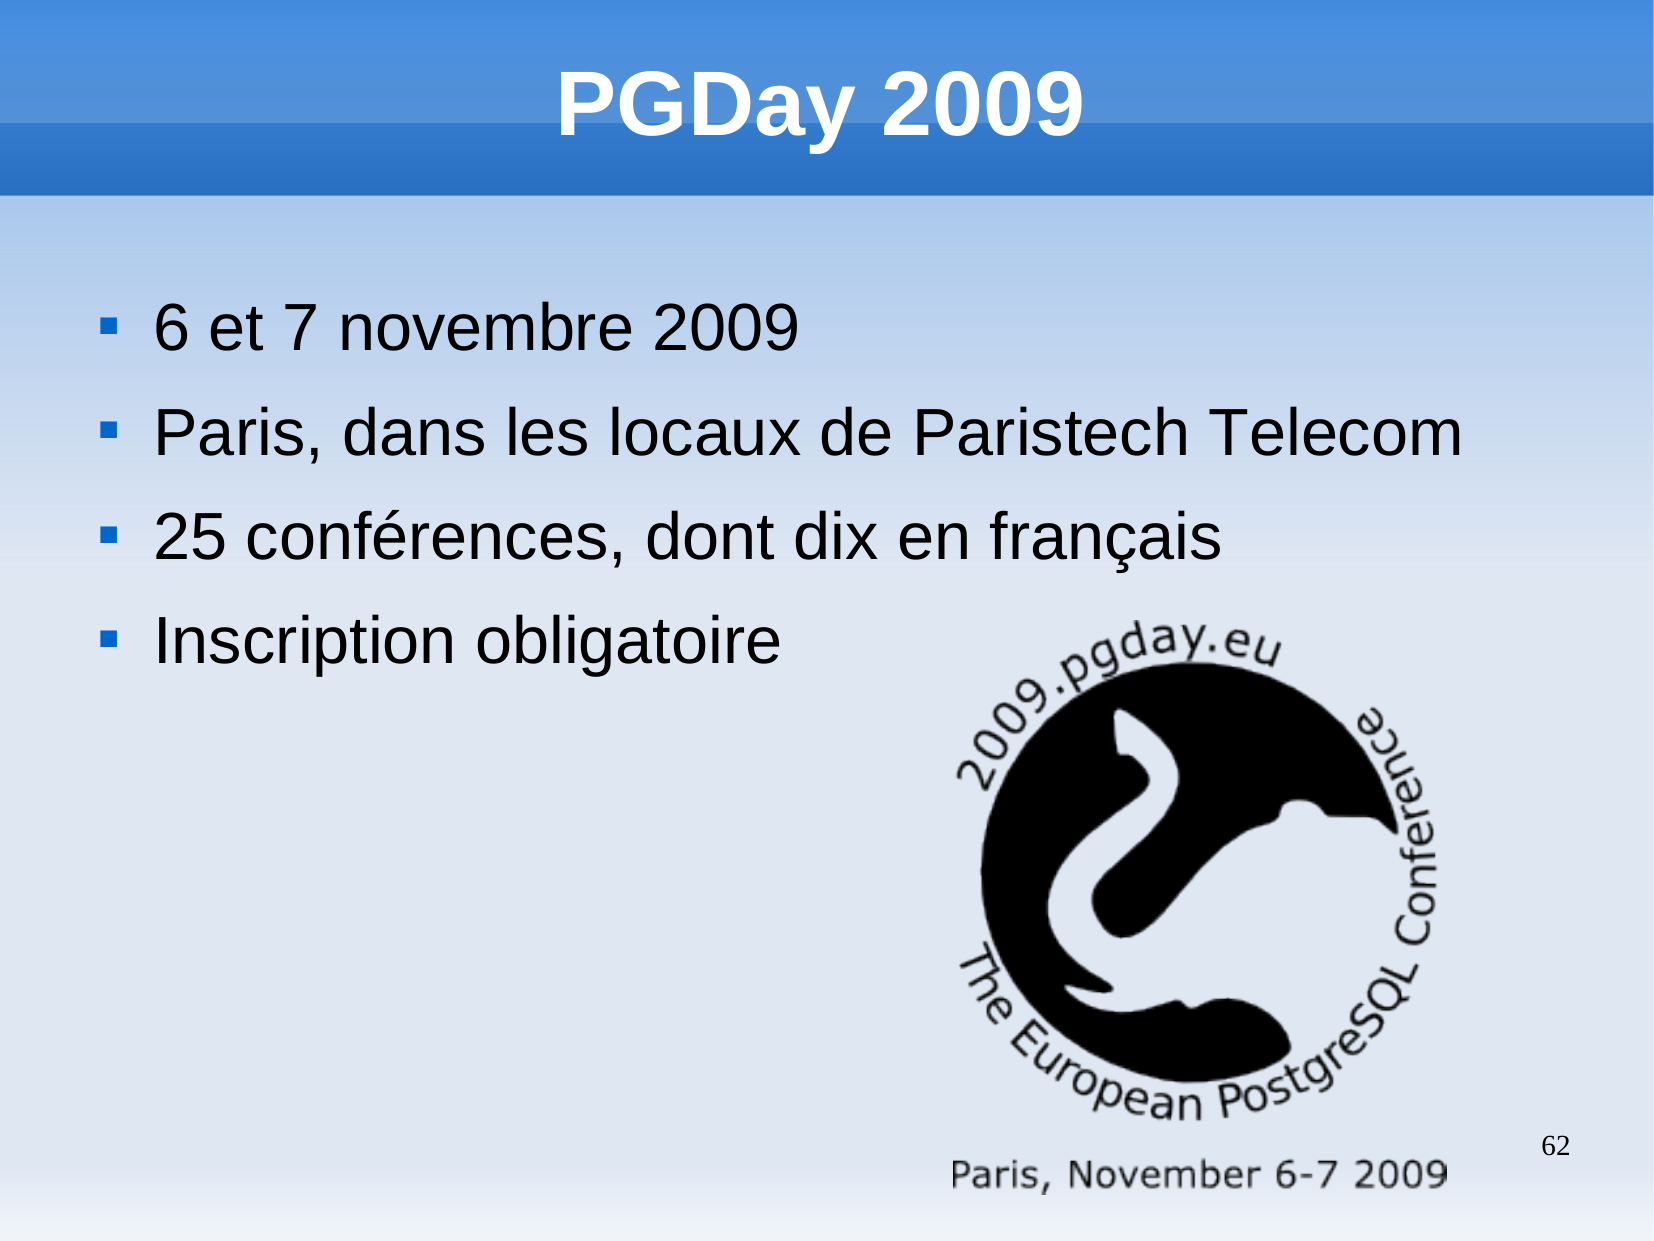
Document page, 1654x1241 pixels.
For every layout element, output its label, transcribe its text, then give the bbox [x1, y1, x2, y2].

picture [0, 0, 1654, 1241]
title PGDay 2009 [76, 7, 1565, 200]
list 6 et 7 novembre 2009 Paris, dans les locaux de Paristech Telecom 25 conférences, dont dix en français Inscription obligatoire [82, 290, 1571, 1094]
